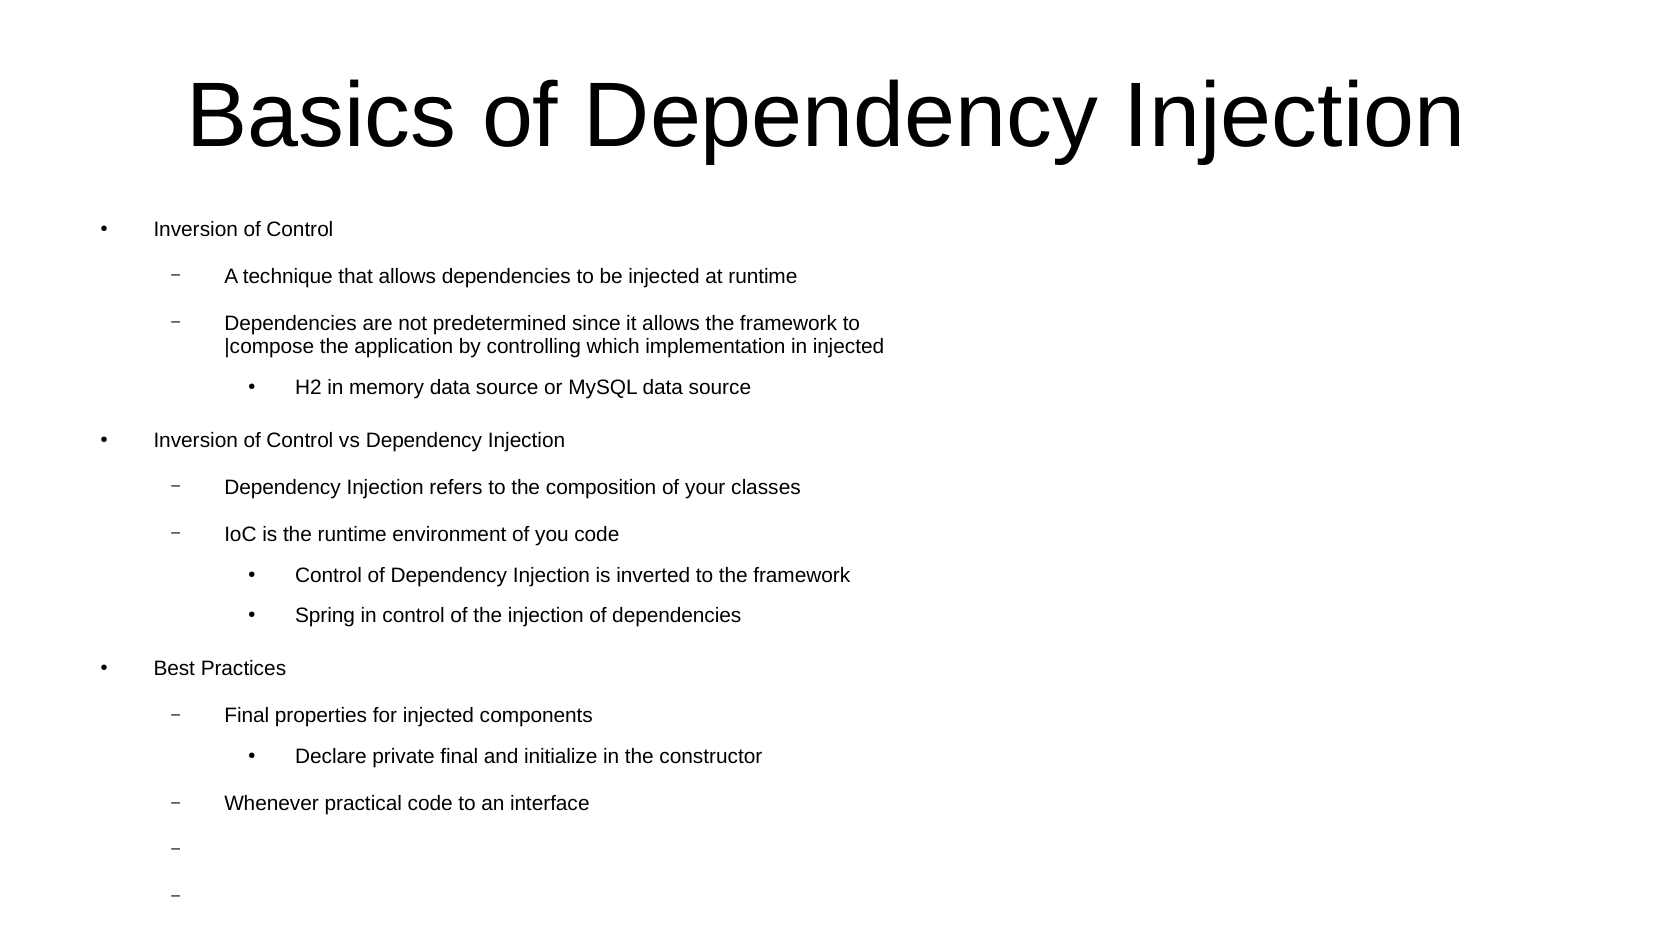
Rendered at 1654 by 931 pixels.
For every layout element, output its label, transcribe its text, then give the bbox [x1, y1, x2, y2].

list Inversion of Control A technique that allows dependencies to be injected at runtime Dependencies are not predetermined since it allows the framework to |compose the application by controlling which implementation in injected H2 in memory data source or MySQL data source Inversion of Control vs Dependency Injection Dependency Injection refers to the composition of your classes IoC is the runtime environment of you code Control of Dependency Injection is inverted to the framework Spring in control of the injection of dependencies Best Practices Final properties for injected components Declare private final and initialize in the constructor Whenever practical code to an interface [82, 217, 1613, 901]
title Basics of Dependency Injection [82, 37, 1571, 193]
